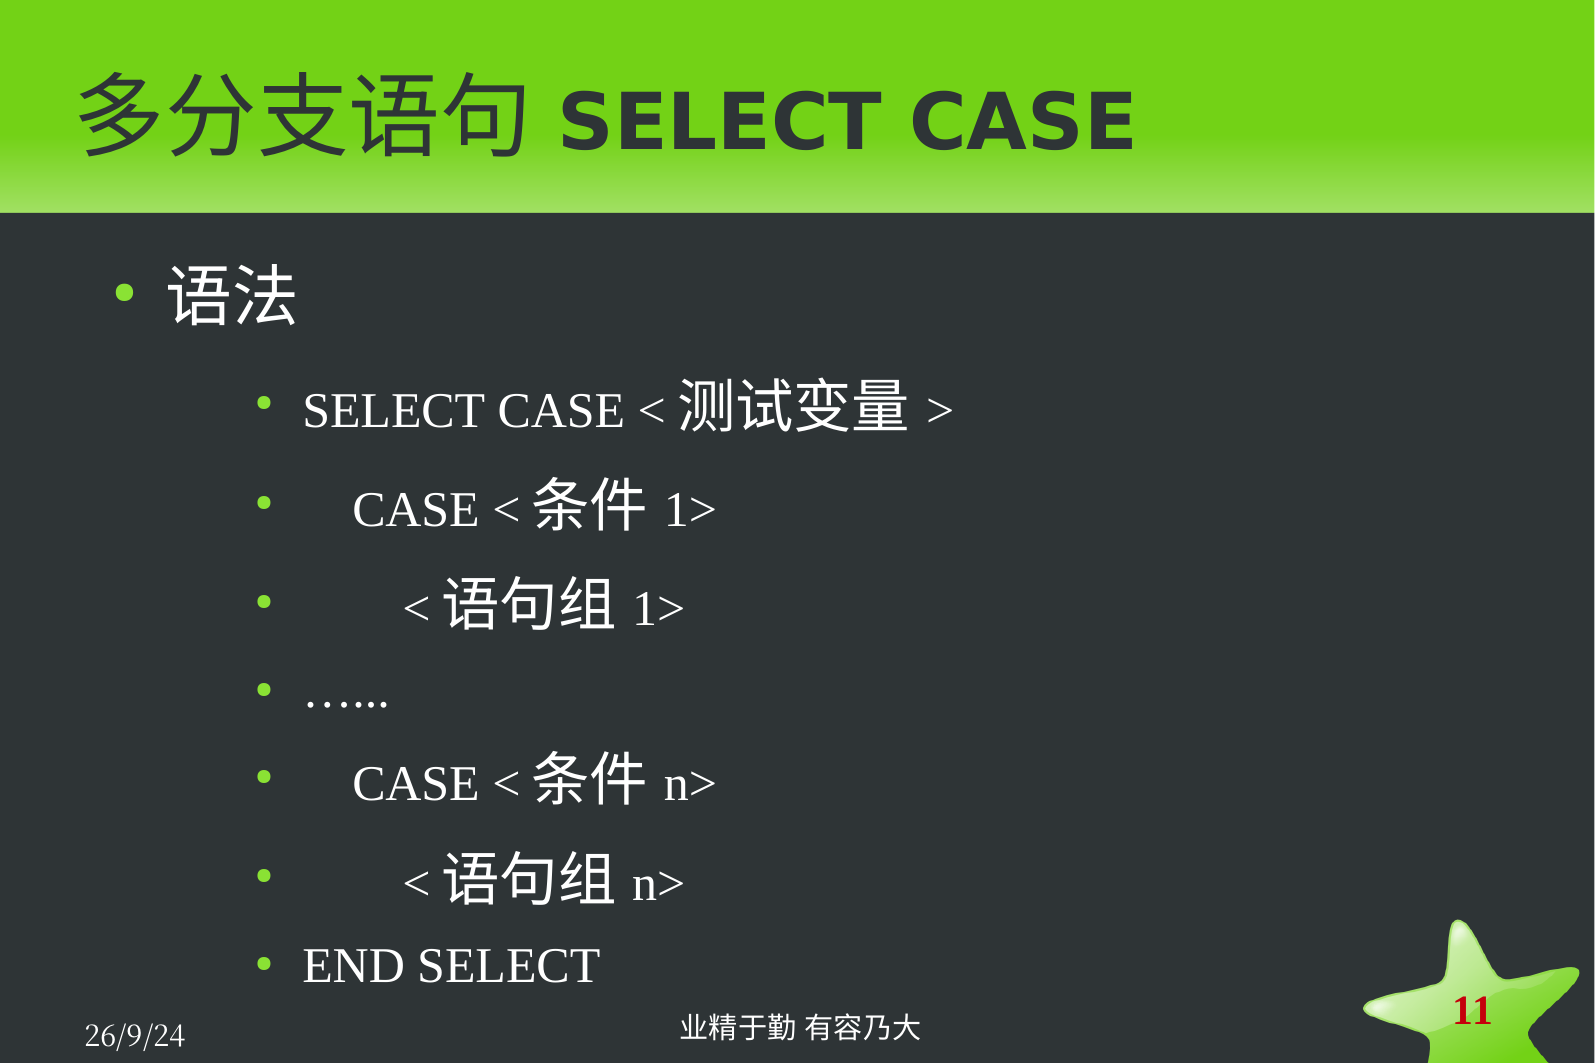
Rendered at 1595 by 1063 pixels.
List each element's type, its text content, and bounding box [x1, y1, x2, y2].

list 语法 SELECT CASE <测试变量> CASE <条件1> <语句组1> …... CASE <条件n> <语句组n> END SELECT [79, 248, 1515, 951]
picture [0, 0, 1595, 1063]
title 多分支语句SELECT CASE [74, 25, 1510, 203]
